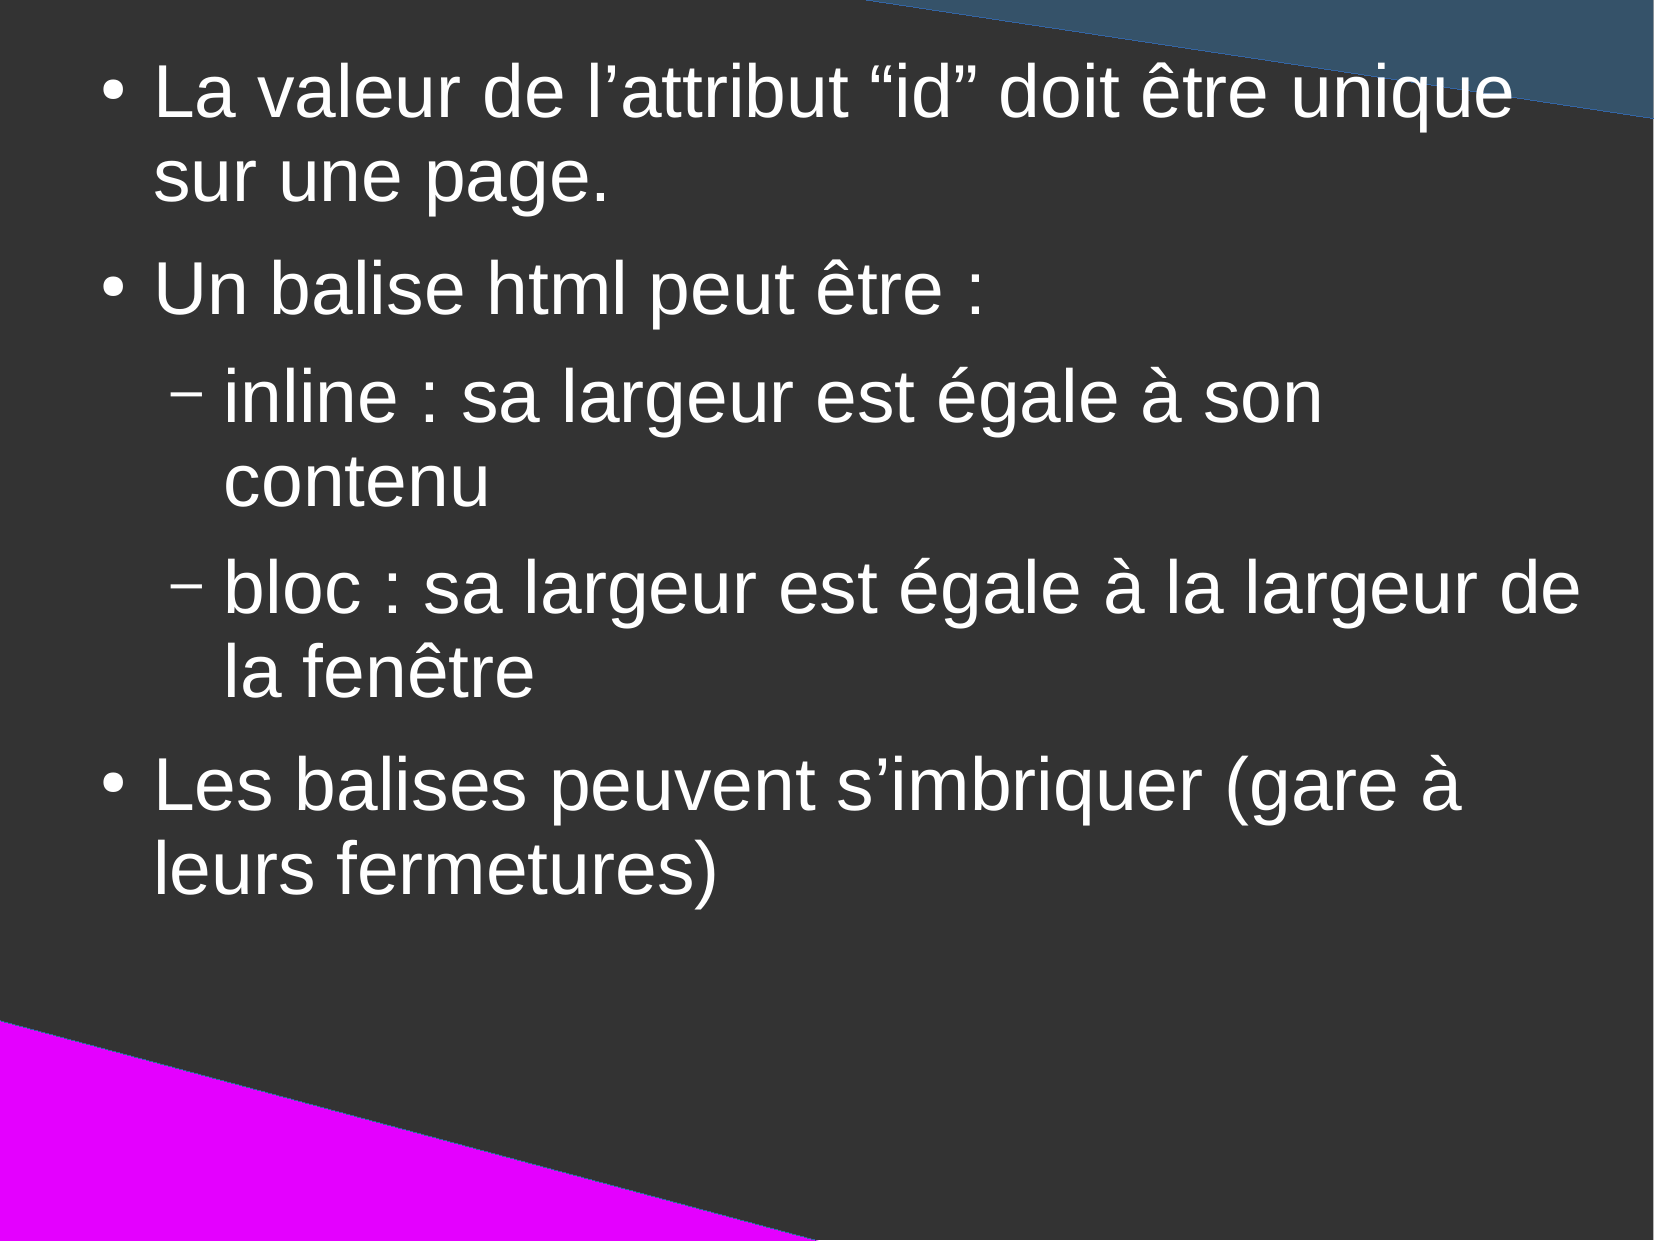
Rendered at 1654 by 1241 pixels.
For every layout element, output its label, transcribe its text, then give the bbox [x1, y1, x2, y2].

text_box [866, 0, 1654, 119]
text_box [0, 1020, 819, 1241]
list La valeur de l’attribut “id” doit être unique sur une page. Un balise html peut être : inline : sa largeur est égale à son contenu bloc : sa largeur est égale à la largeur de la fenêtre Les balises peuvent s’imbriquer (gare à leurs fermetures) [82, 49, 1607, 969]
